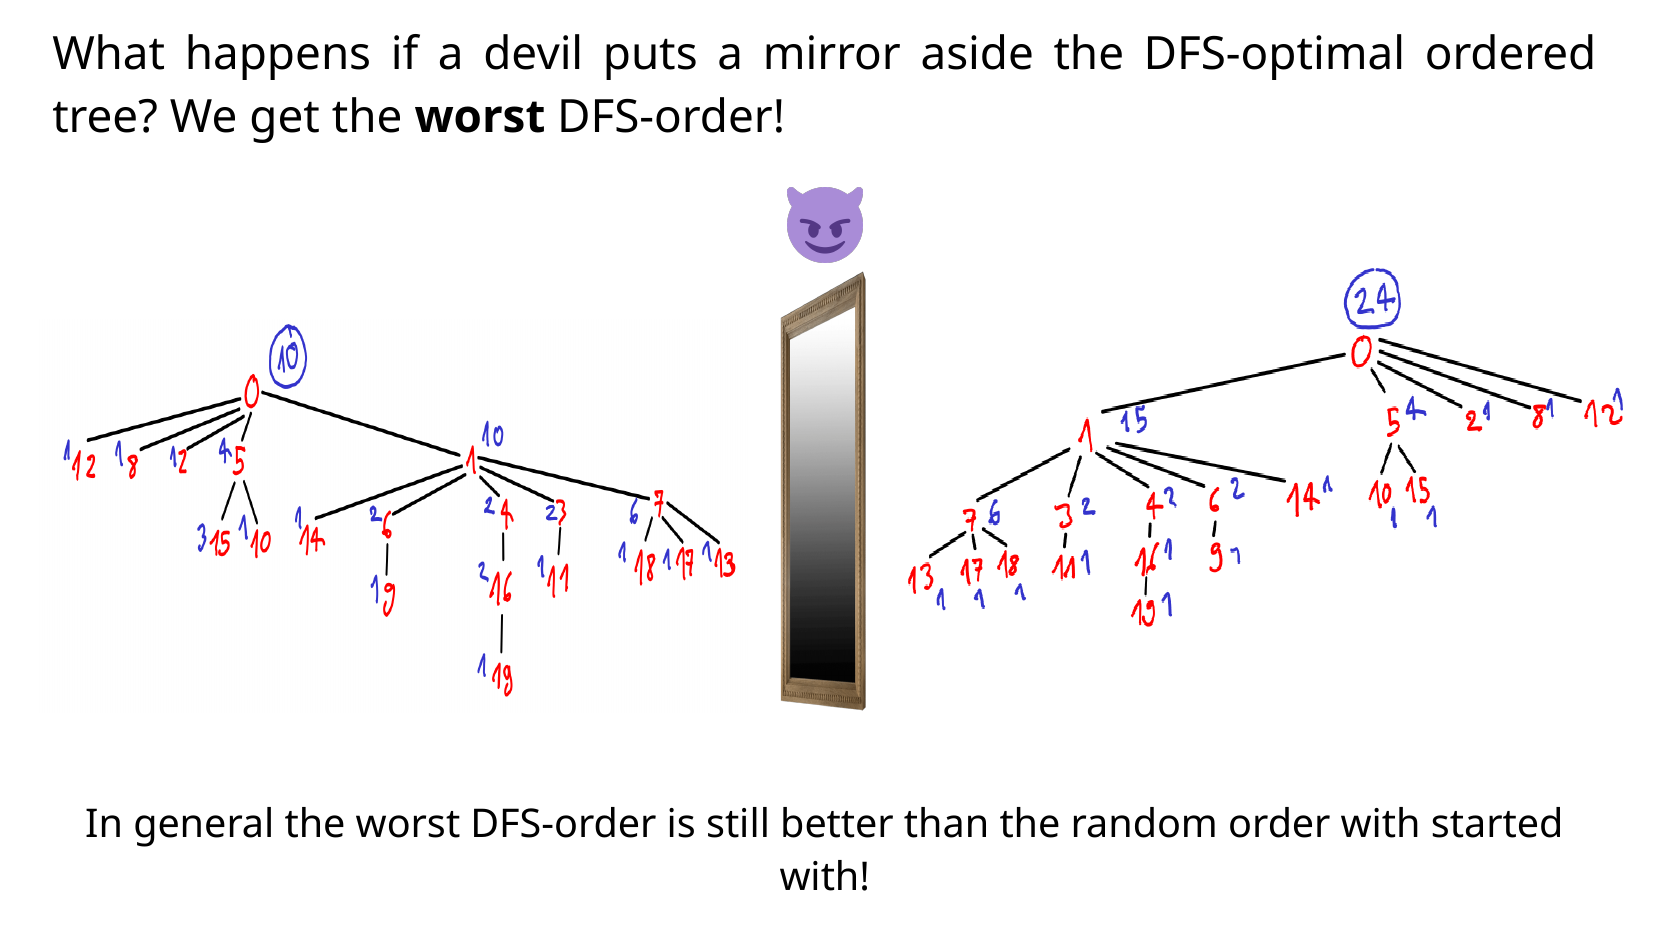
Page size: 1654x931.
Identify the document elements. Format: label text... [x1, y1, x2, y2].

picture [37, 187, 1651, 750]
text_box In general the worst DFS-order is still better than the random order with started with! [37, 787, 1613, 855]
text_box What happens if a devil puts a mirror aside the DFS-optimal ordered tree? We get the worst DFS-order! [37, 13, 1613, 166]
